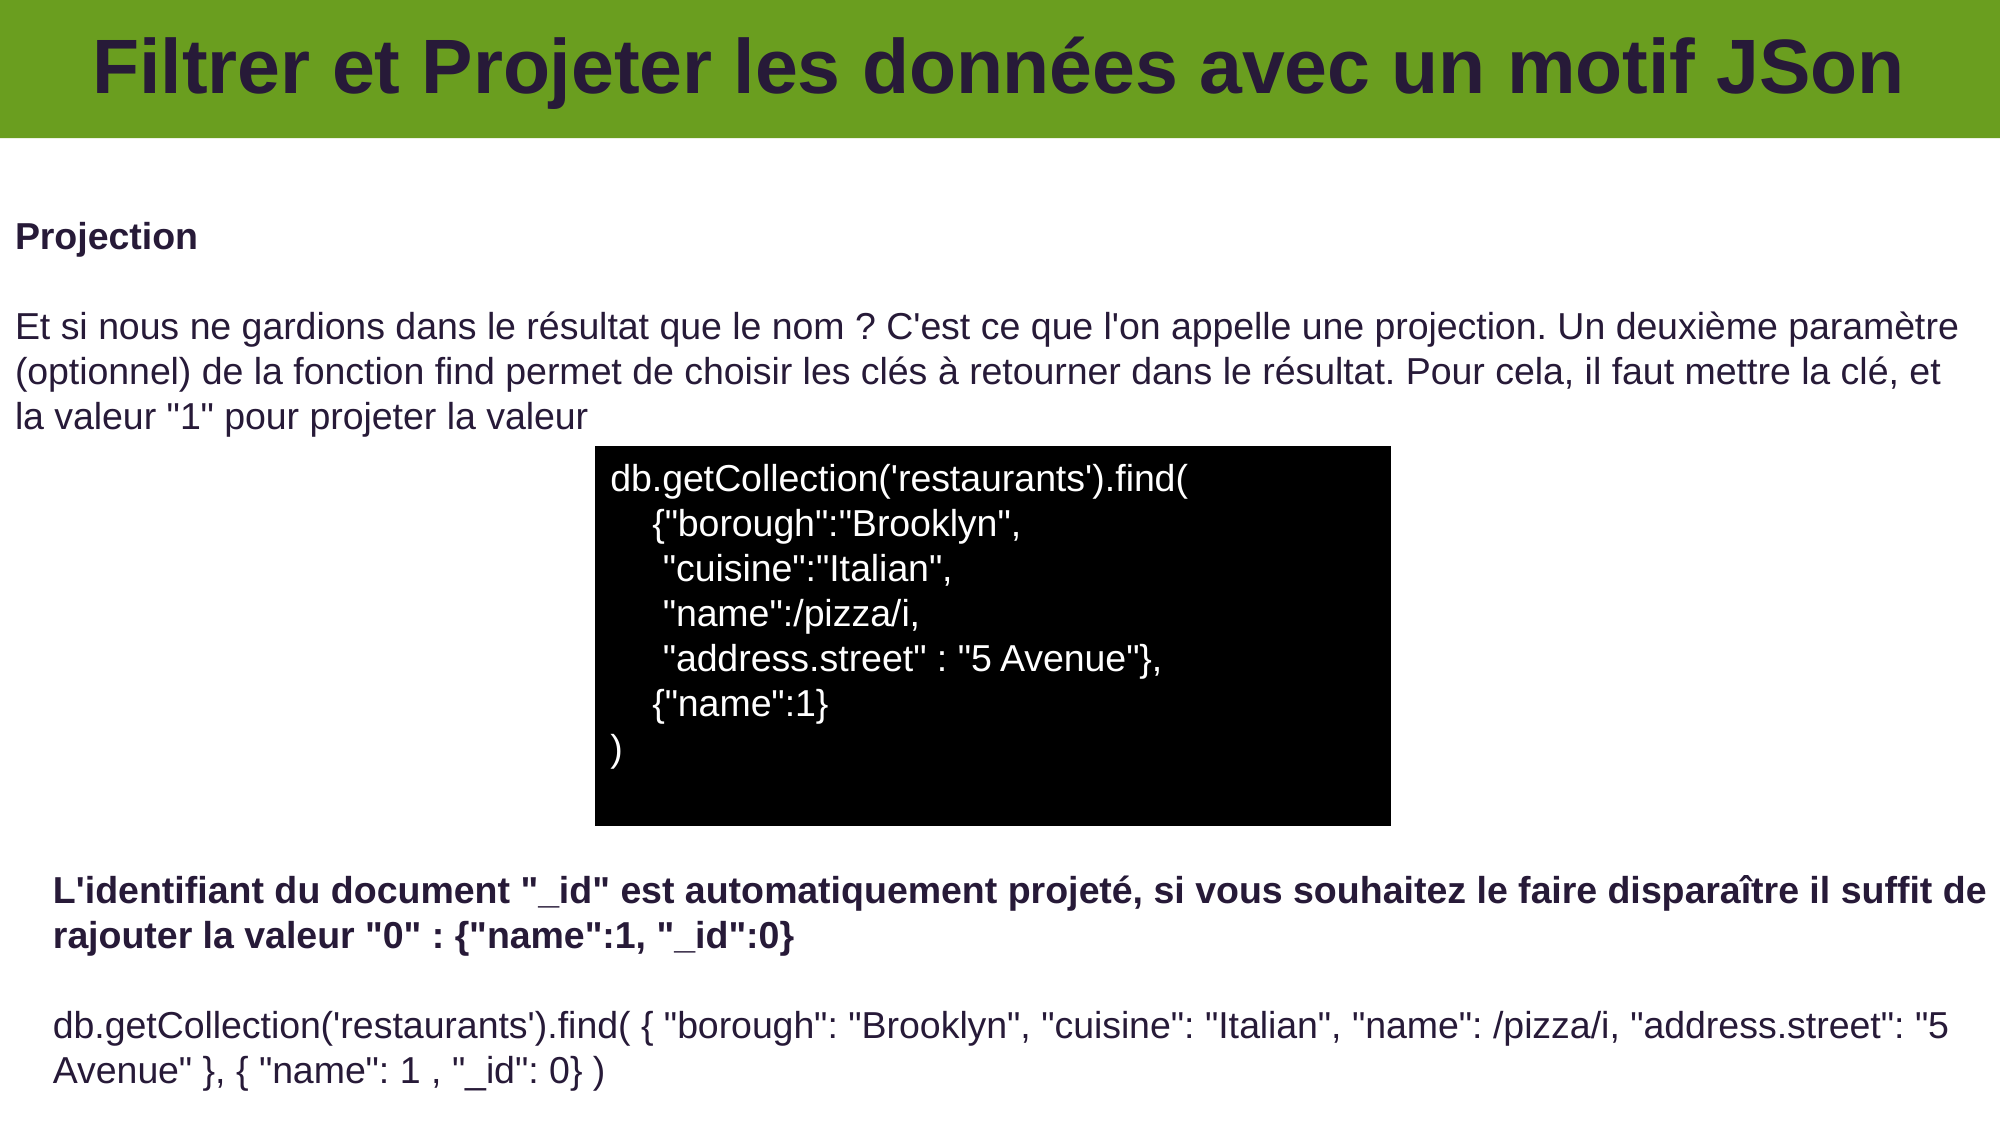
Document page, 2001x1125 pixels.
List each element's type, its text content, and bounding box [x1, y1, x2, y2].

text_box Filtrer et Projeter les données avec un motif JSon [0, 0, 2000, 139]
text_box db.getCollection('restaurants').find( {"borough":"Brooklyn", "cuisine":"Italian", "name":/pizza/i, "address.street" : "5 Avenue"}, {"name":1} ) [595, 446, 1390, 826]
text_box L'identifiant du document "_id" est automatiquement projeté, si vous souhaitez le faire disparaître il suffit de rajouter la valeur "0" : {"name":1, "_id":0} db.getCollection('restaurants').find( { "borough": "Brooklyn", "cuisine": "Italian", "name": /pizza/i, "address.street": "5 Avenue" }, { "name": 1 , "_id": 0} ) [37, 858, 2000, 1101]
text_box [0, 139, 2000, 1125]
text_box Projection Et si nous ne gardions dans le résultat que le nom ? C'est ce que l'on appelle une projection. Un deuxième paramètre (optionnel) de la fonction find permet de choisir les clés à retourner dans le résultat. Pour cela, il faut mettre la clé, et la valeur "1" pour projeter la valeur [0, 204, 1986, 447]
